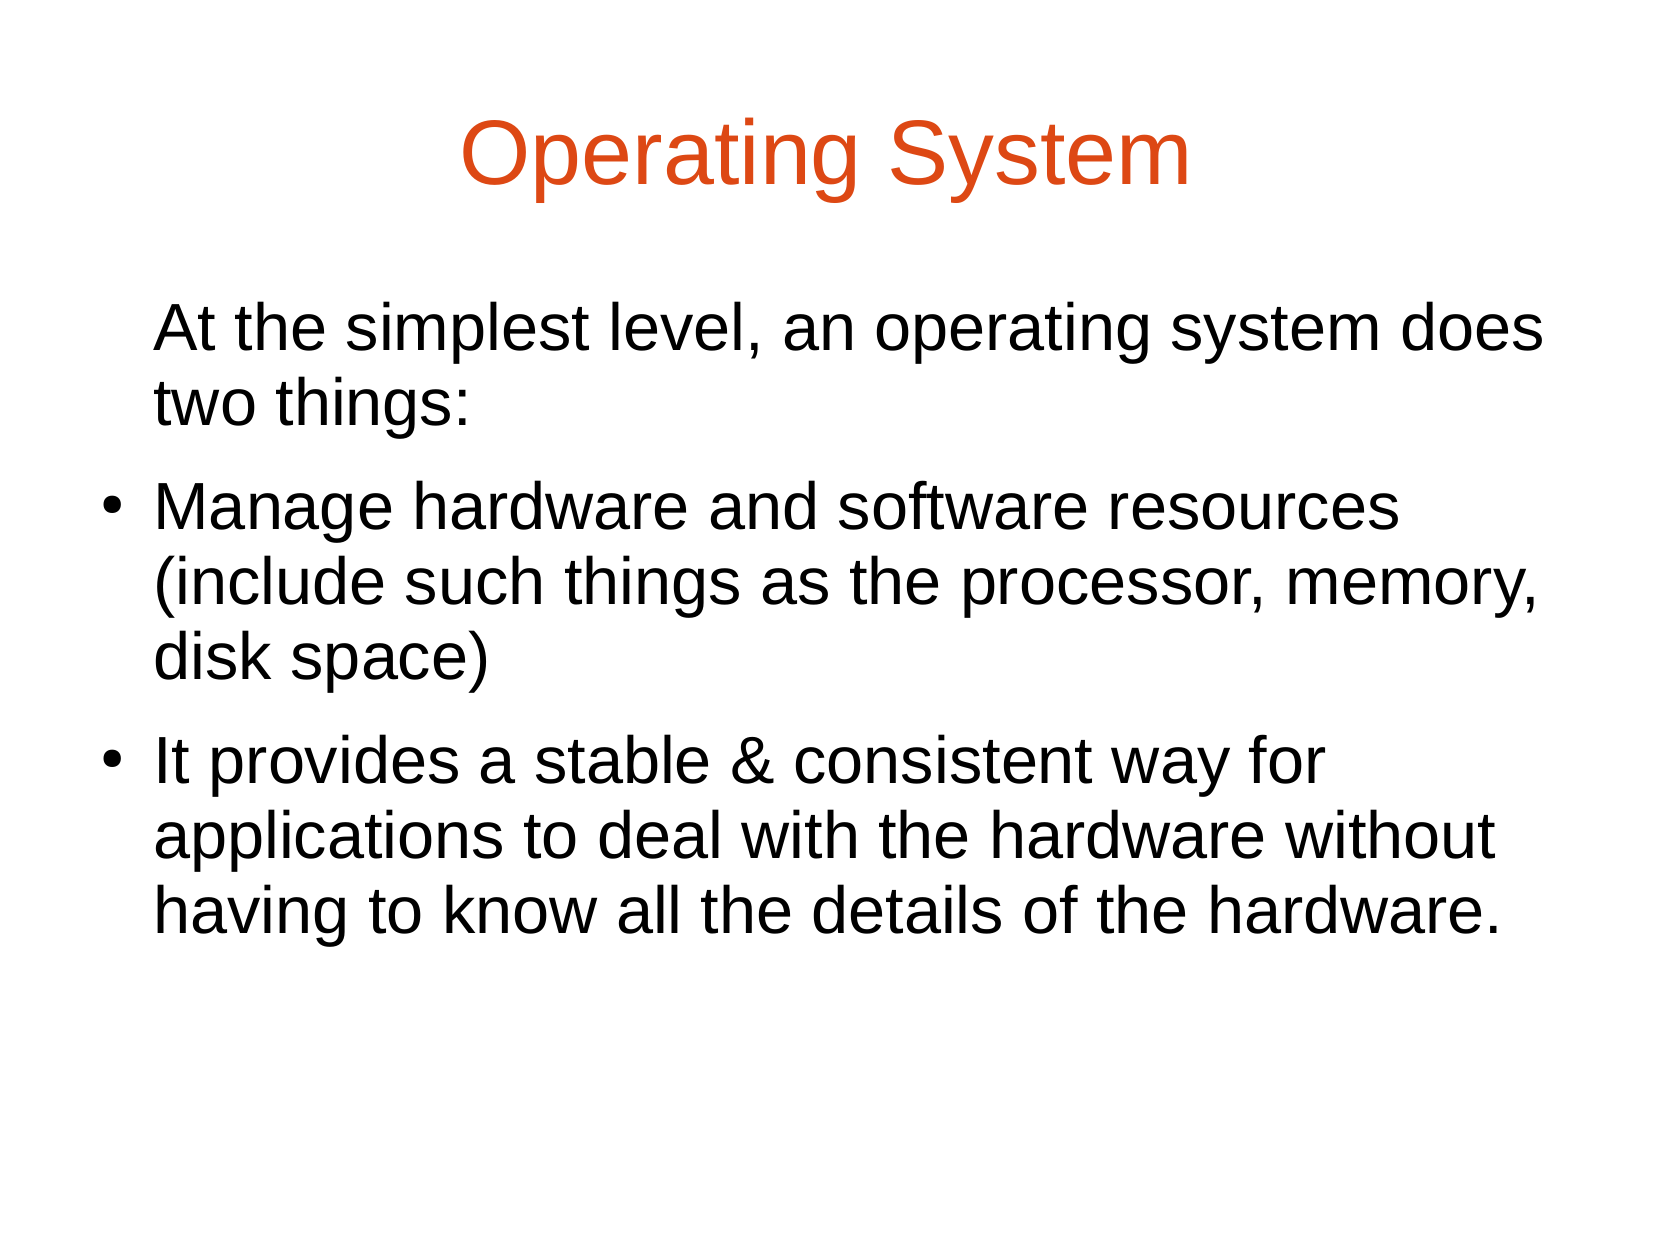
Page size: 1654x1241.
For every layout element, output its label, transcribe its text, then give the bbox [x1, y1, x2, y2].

title Operating System [82, 49, 1571, 257]
list At the simplest level, an operating system does two things: Manage hardware and software resources (include such things as the processor, memory, disk space) It provides a stable & consistent way for applications to deal with the hardware without having to know all the details of the hardware. [82, 290, 1571, 1010]
